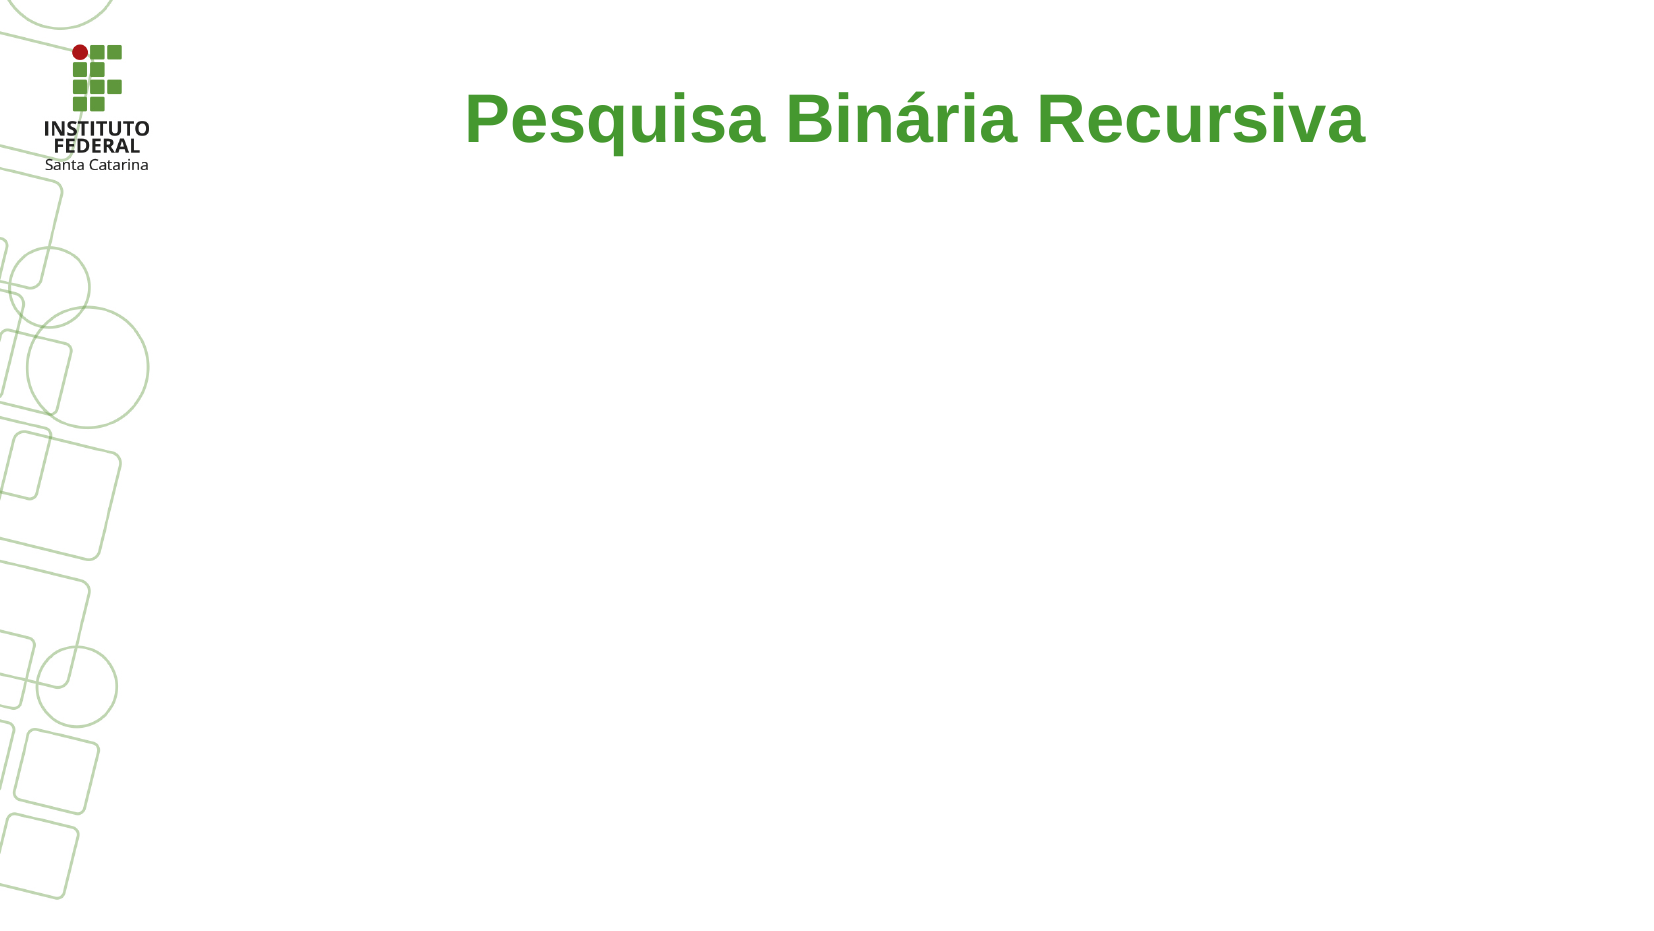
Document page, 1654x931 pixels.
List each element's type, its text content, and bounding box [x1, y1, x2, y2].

title Pesquisa Binária Recursiva [259, 73, 1571, 157]
